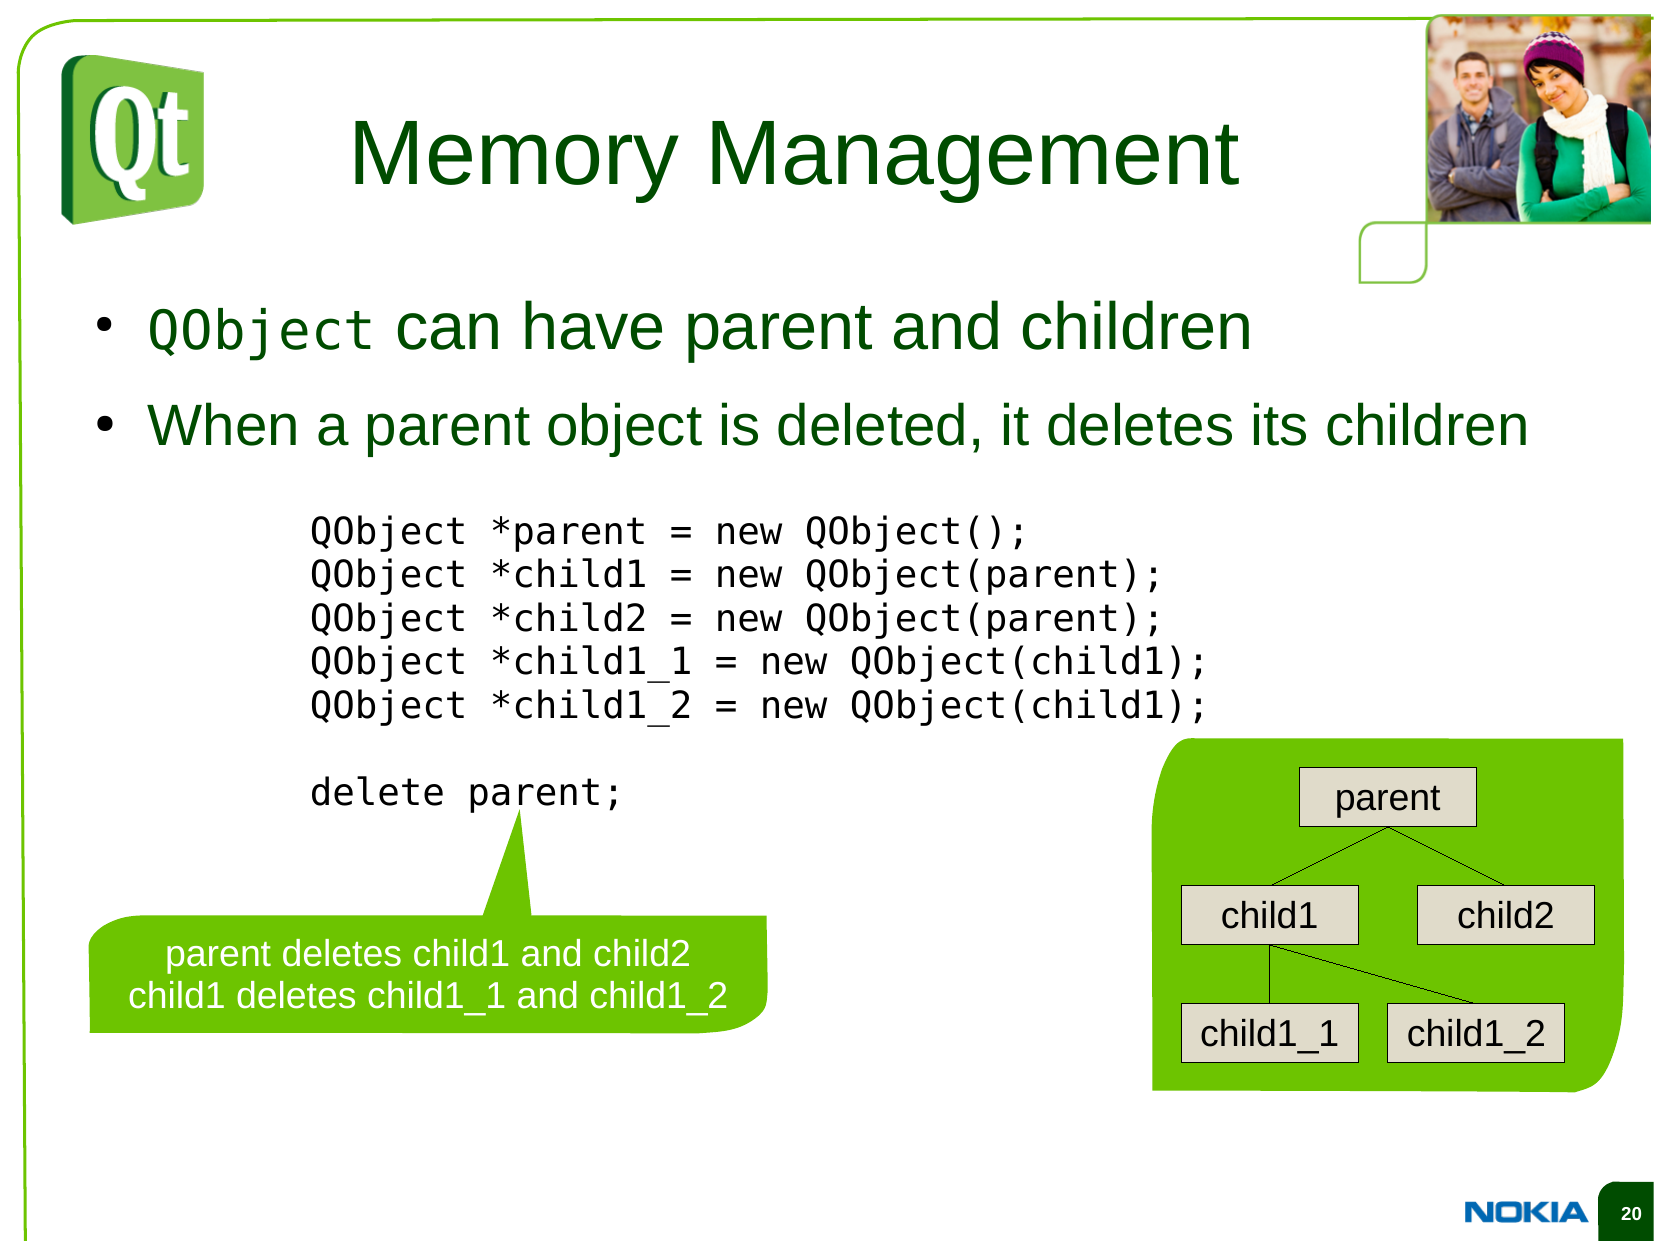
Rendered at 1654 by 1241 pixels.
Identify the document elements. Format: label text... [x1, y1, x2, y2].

text_box child2 [1417, 885, 1595, 945]
text_box parent [1299, 767, 1477, 827]
text_box [482, 809, 532, 915]
picture [1358, 14, 1651, 284]
text_box QObject *parent = new QObject(); QObject *child1 = new QObject(parent); QObject *child2 = new QObject(parent); QObject *child1_1 = new QObject(child1); QObject *child1_2 = new QObject(child1); delete parent; [295, 501, 1225, 822]
text_box child1_1 [1181, 1003, 1359, 1063]
list QObject can have parent and children When a parent object is deleted, it deletes its children [76, 288, 1565, 1093]
text_box parent deletes child1 and child2 child1 deletes child1_1 and child1_2 [88, 915, 768, 1034]
picture [61, 55, 204, 225]
text_box child1 [1181, 885, 1359, 945]
text_box [1151, 738, 1625, 1093]
title Memory Management [257, 49, 1333, 257]
picture [1465, 1201, 1589, 1223]
text_box child1_2 [1387, 1003, 1565, 1063]
